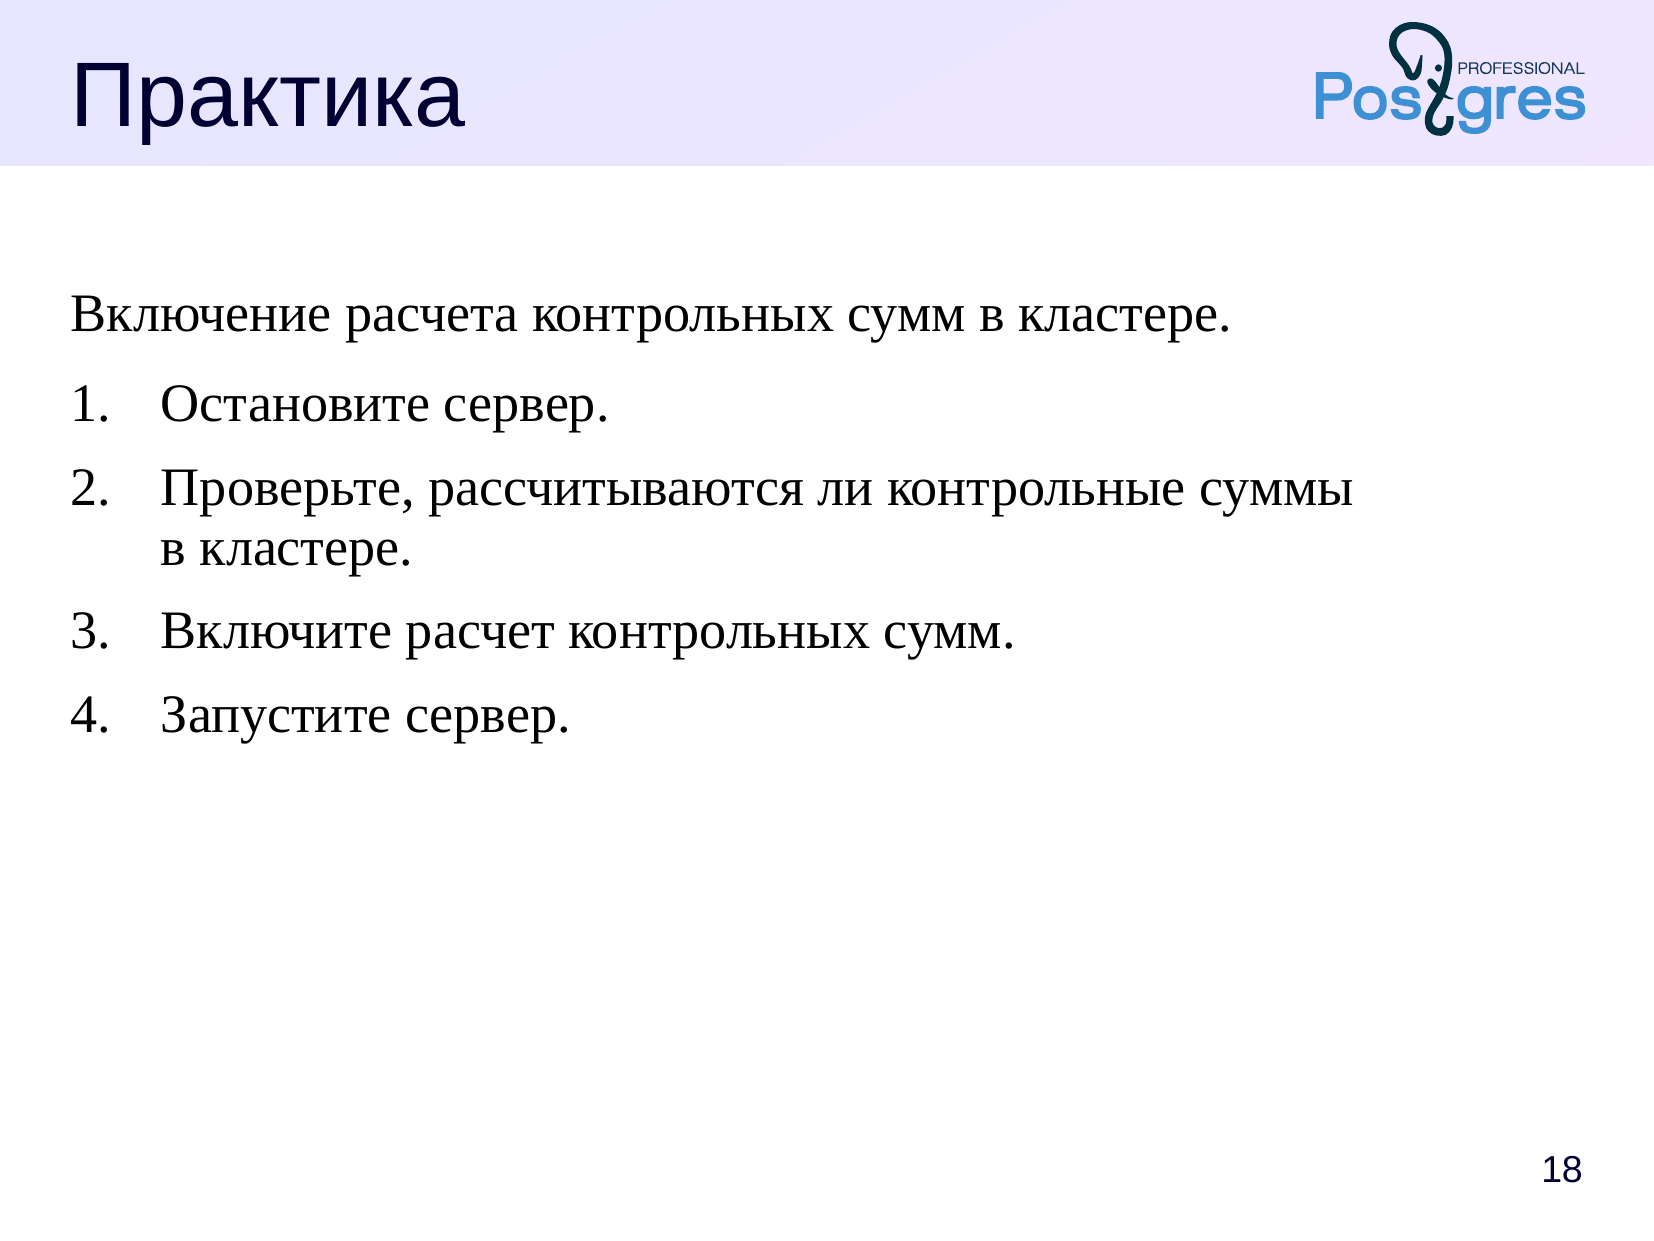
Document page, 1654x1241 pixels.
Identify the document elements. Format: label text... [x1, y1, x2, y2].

title Практика [70, 43, 1241, 147]
list Включение расчета контрольных сумм в кластере. Остановите сервер. Проверьте, рассчитываются ли контрольные суммы в кластере. Включите расчет контрольных сумм. Запустите сервер. [70, 283, 1583, 1134]
